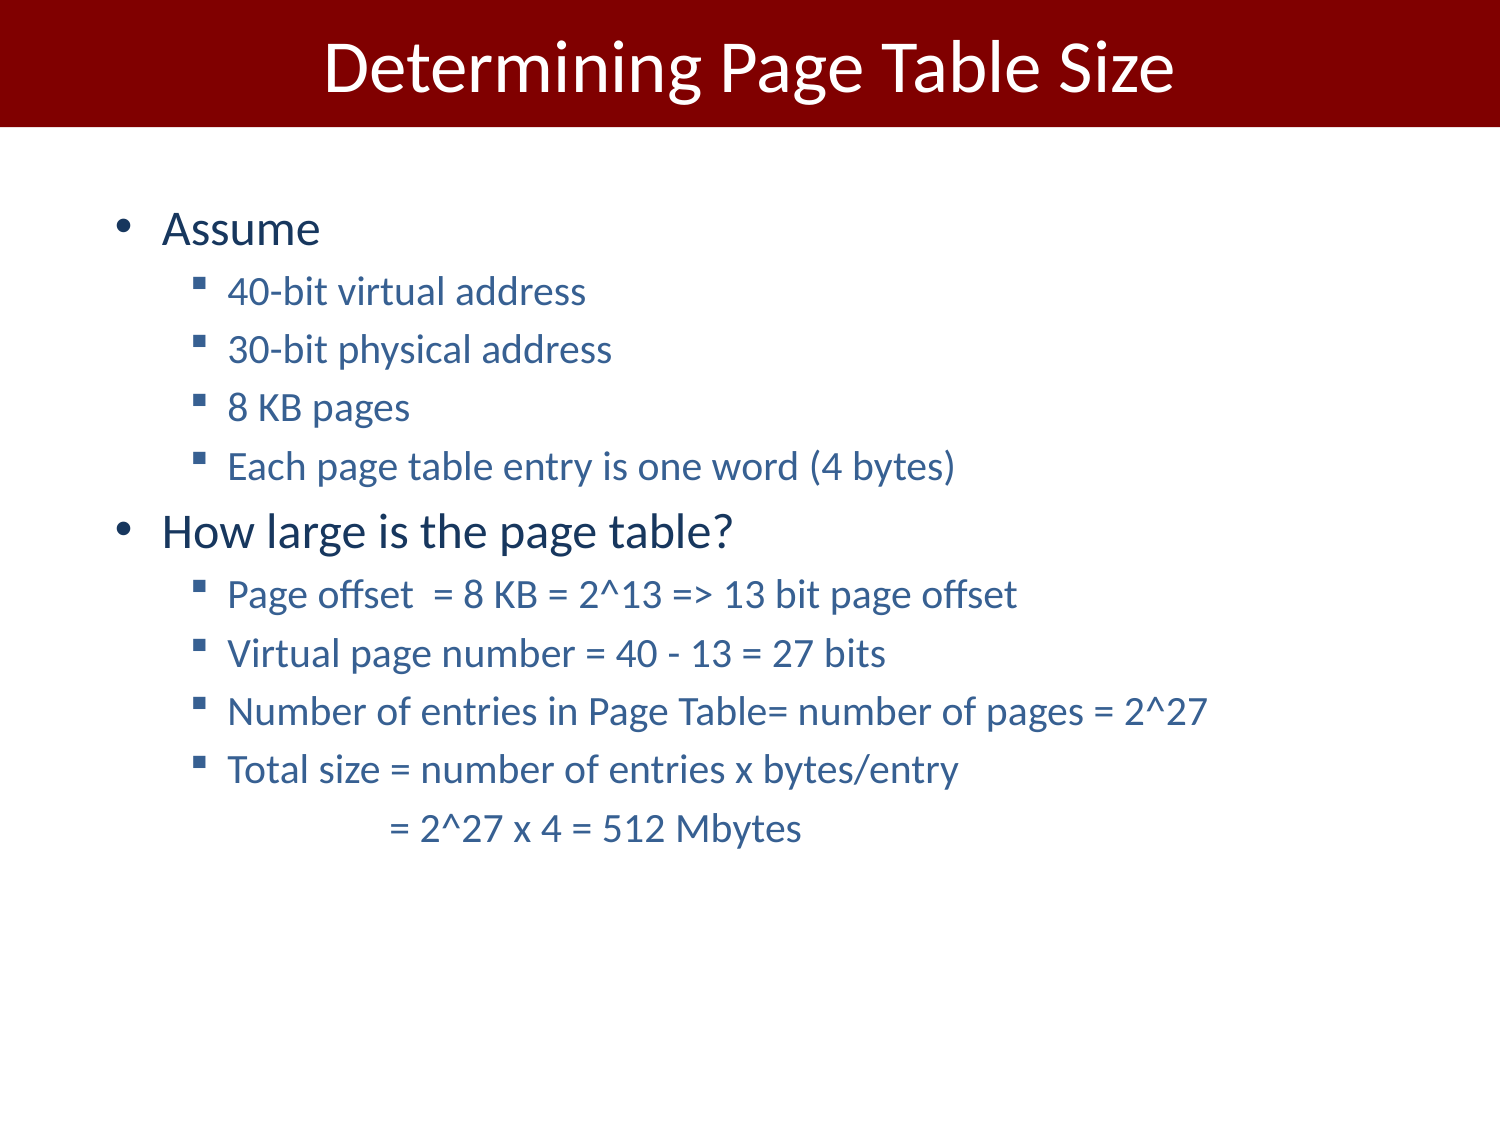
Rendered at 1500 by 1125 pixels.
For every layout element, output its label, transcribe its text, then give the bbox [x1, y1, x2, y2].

title Determining Page Table Size [0, 0, 1500, 128]
list Assume 40-bit virtual address 30-bit physical address 8 KB pages Each page table entry is one word (4 bytes) How large is the page table? Page offset = 8 KB = 2^13 => 13 bit page offset Virtual page number = 40 - 13 = 27 bits Number of entries in Page Table= number of pages = 2^27 Total size = number of entries x bytes/entry = 2^27 x 4 = 512 Mbytes [99, 187, 1450, 1125]
